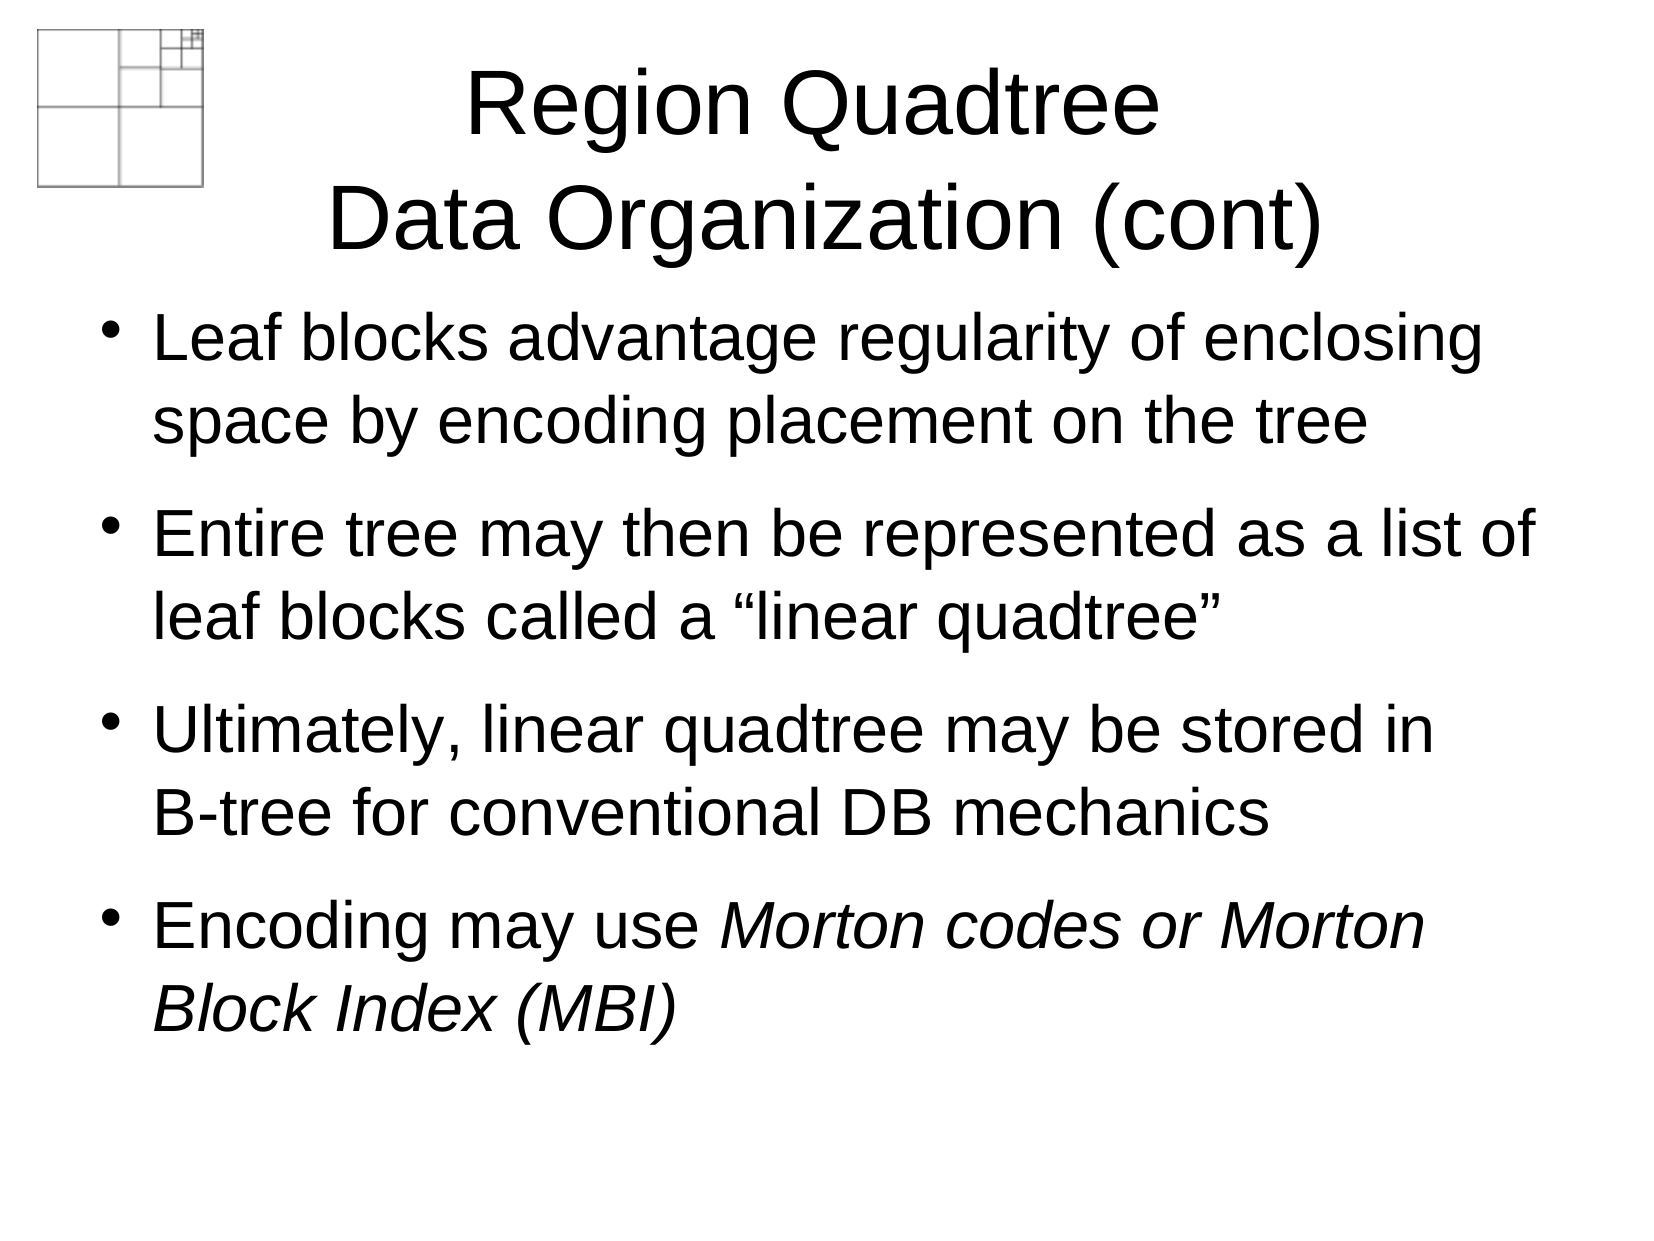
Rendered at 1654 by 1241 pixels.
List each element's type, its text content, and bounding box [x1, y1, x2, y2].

title Region Quadtree Data Organization (cont)‏ [82, 38, 1571, 268]
list Leaf blocks advantage regularity of enclosing space by encoding placement on the tree Entire tree may then be represented as a list of leaf blocks called a “linear quadtree” Ultimately, linear quadtree may be stored in B-tree for conventional DB mechanics Encoding may use Morton codes or Morton Block Index (MBI)‏ [82, 290, 1571, 1094]
picture [37, 29, 204, 188]
